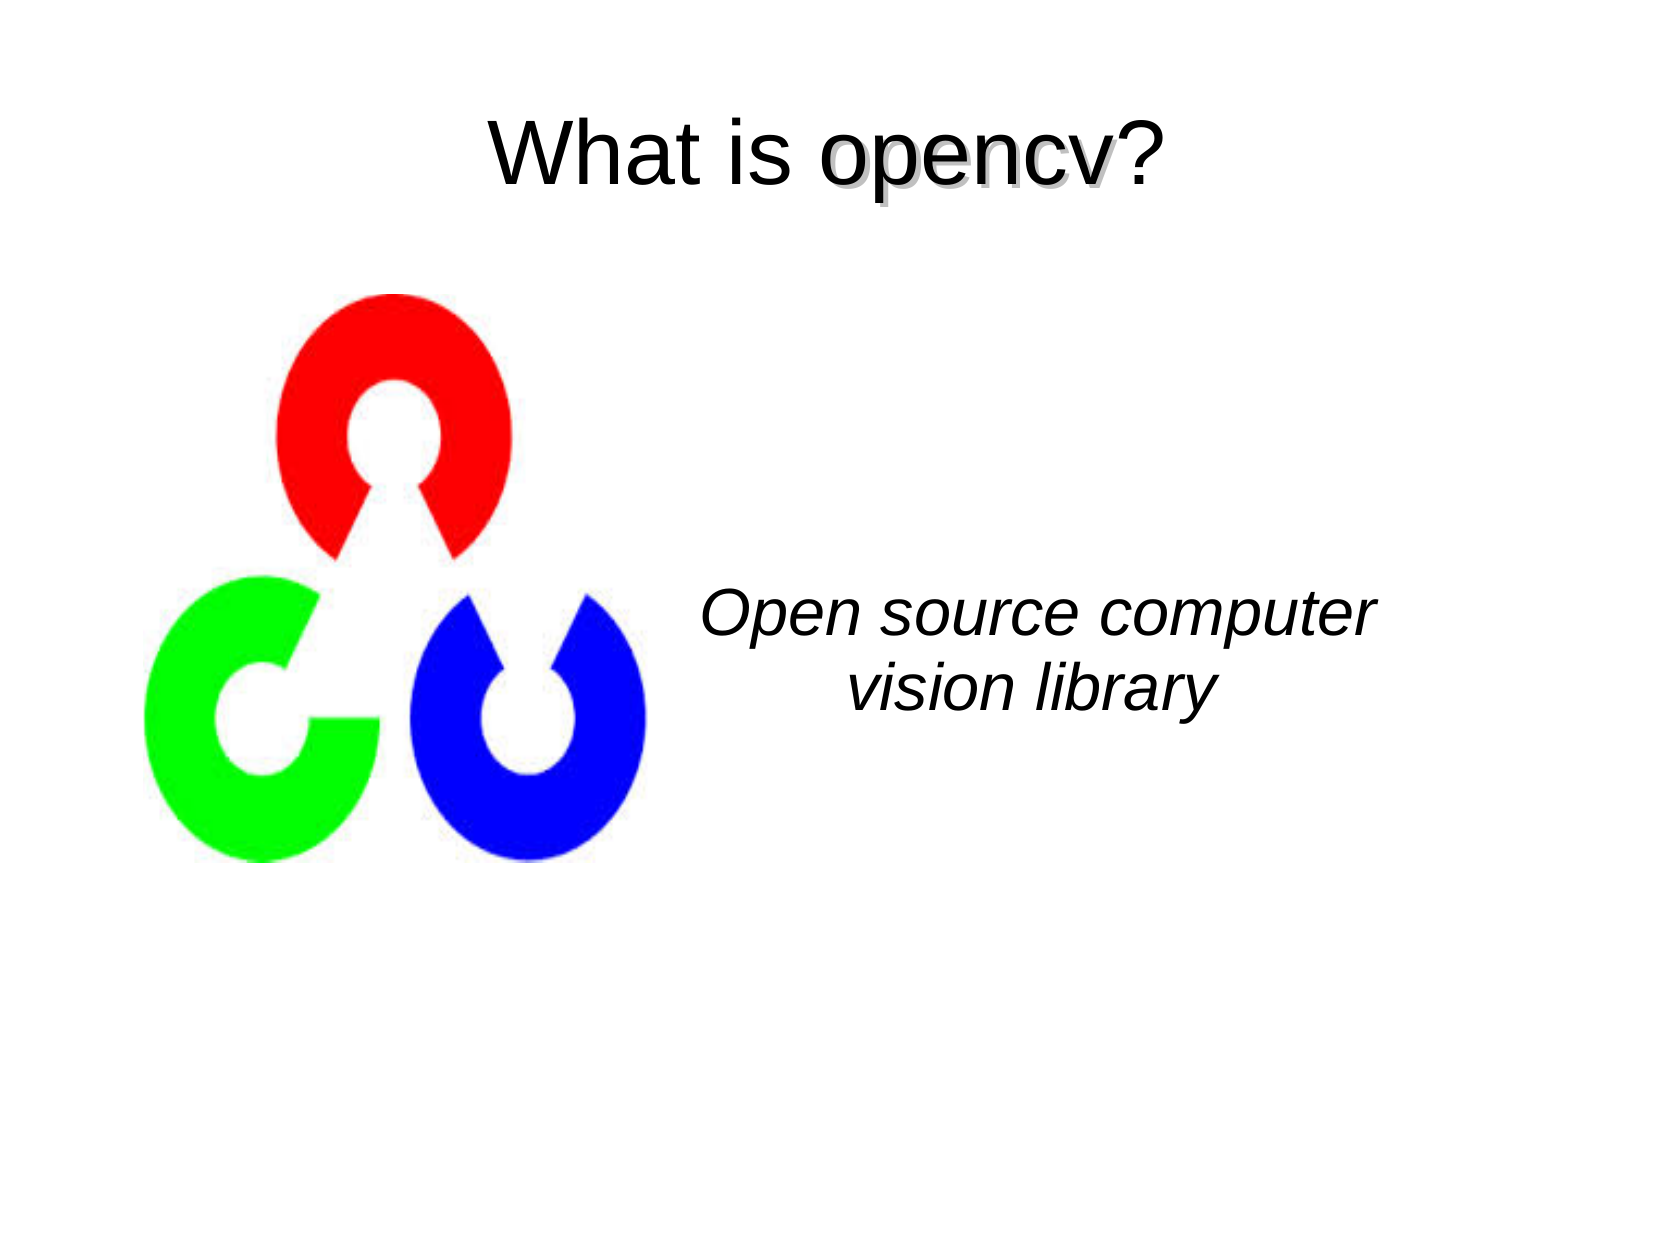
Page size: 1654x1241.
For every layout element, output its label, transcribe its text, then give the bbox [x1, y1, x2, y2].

picture [143, 294, 650, 863]
subtitle Open source computer vision library [82, 290, 1538, 1010]
title What is opencv? [82, 49, 1571, 257]
